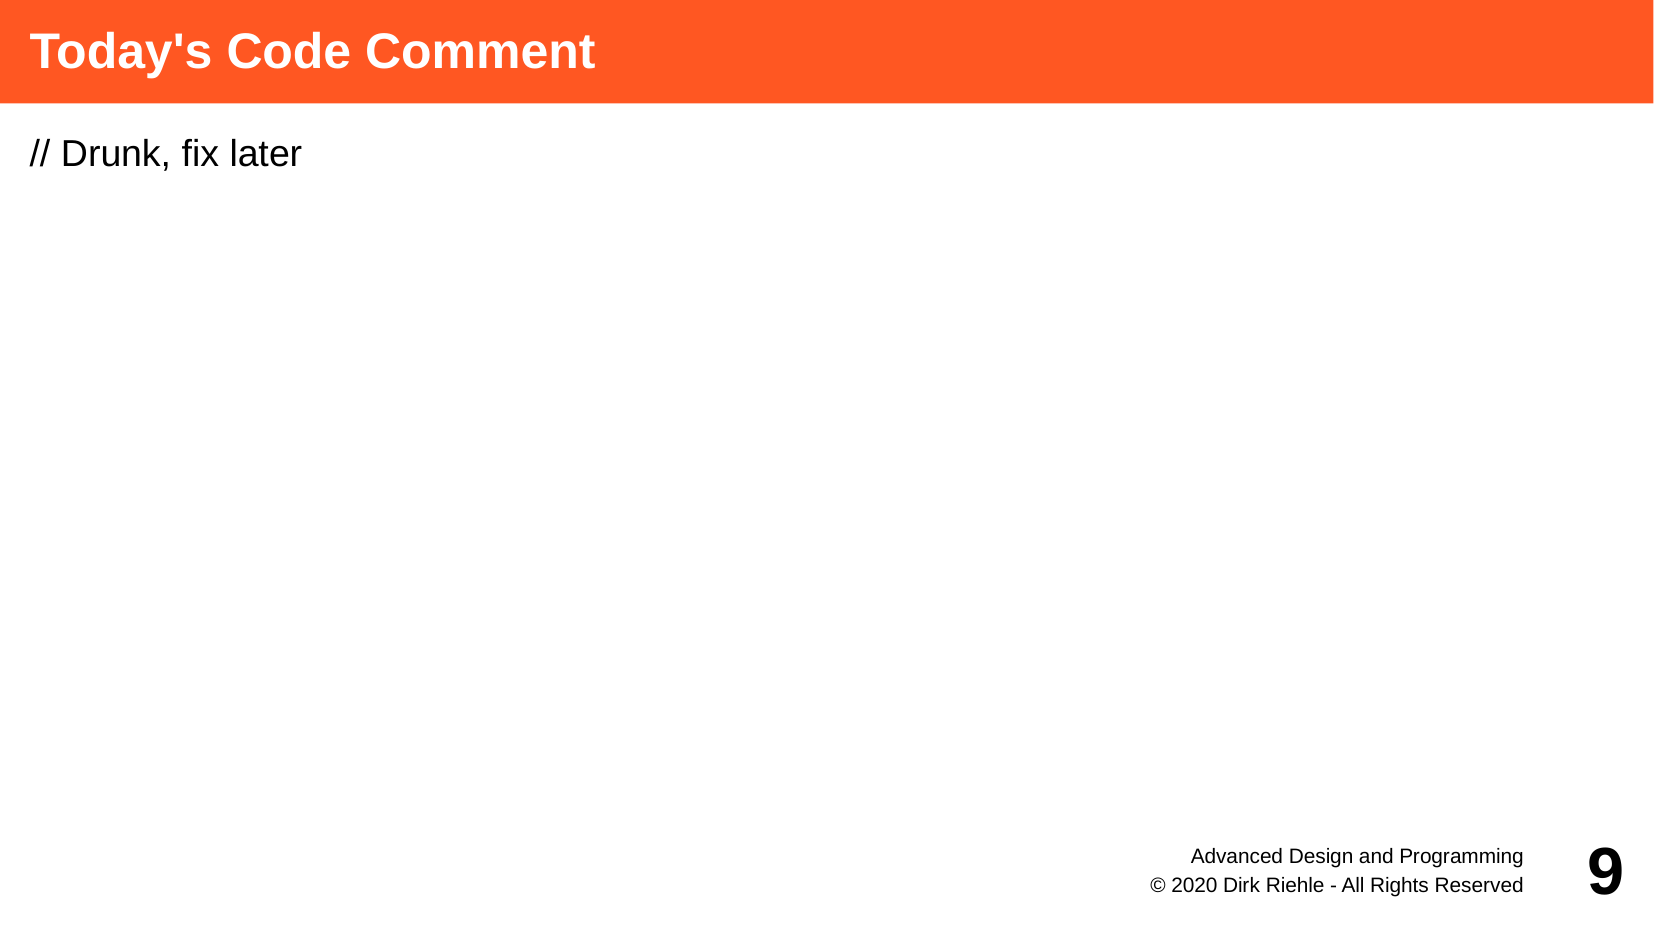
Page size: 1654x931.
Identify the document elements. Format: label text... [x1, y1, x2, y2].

title Today's Code Comment [0, 0, 1654, 104]
list // Drunk, fix later [29, 132, 1625, 813]
